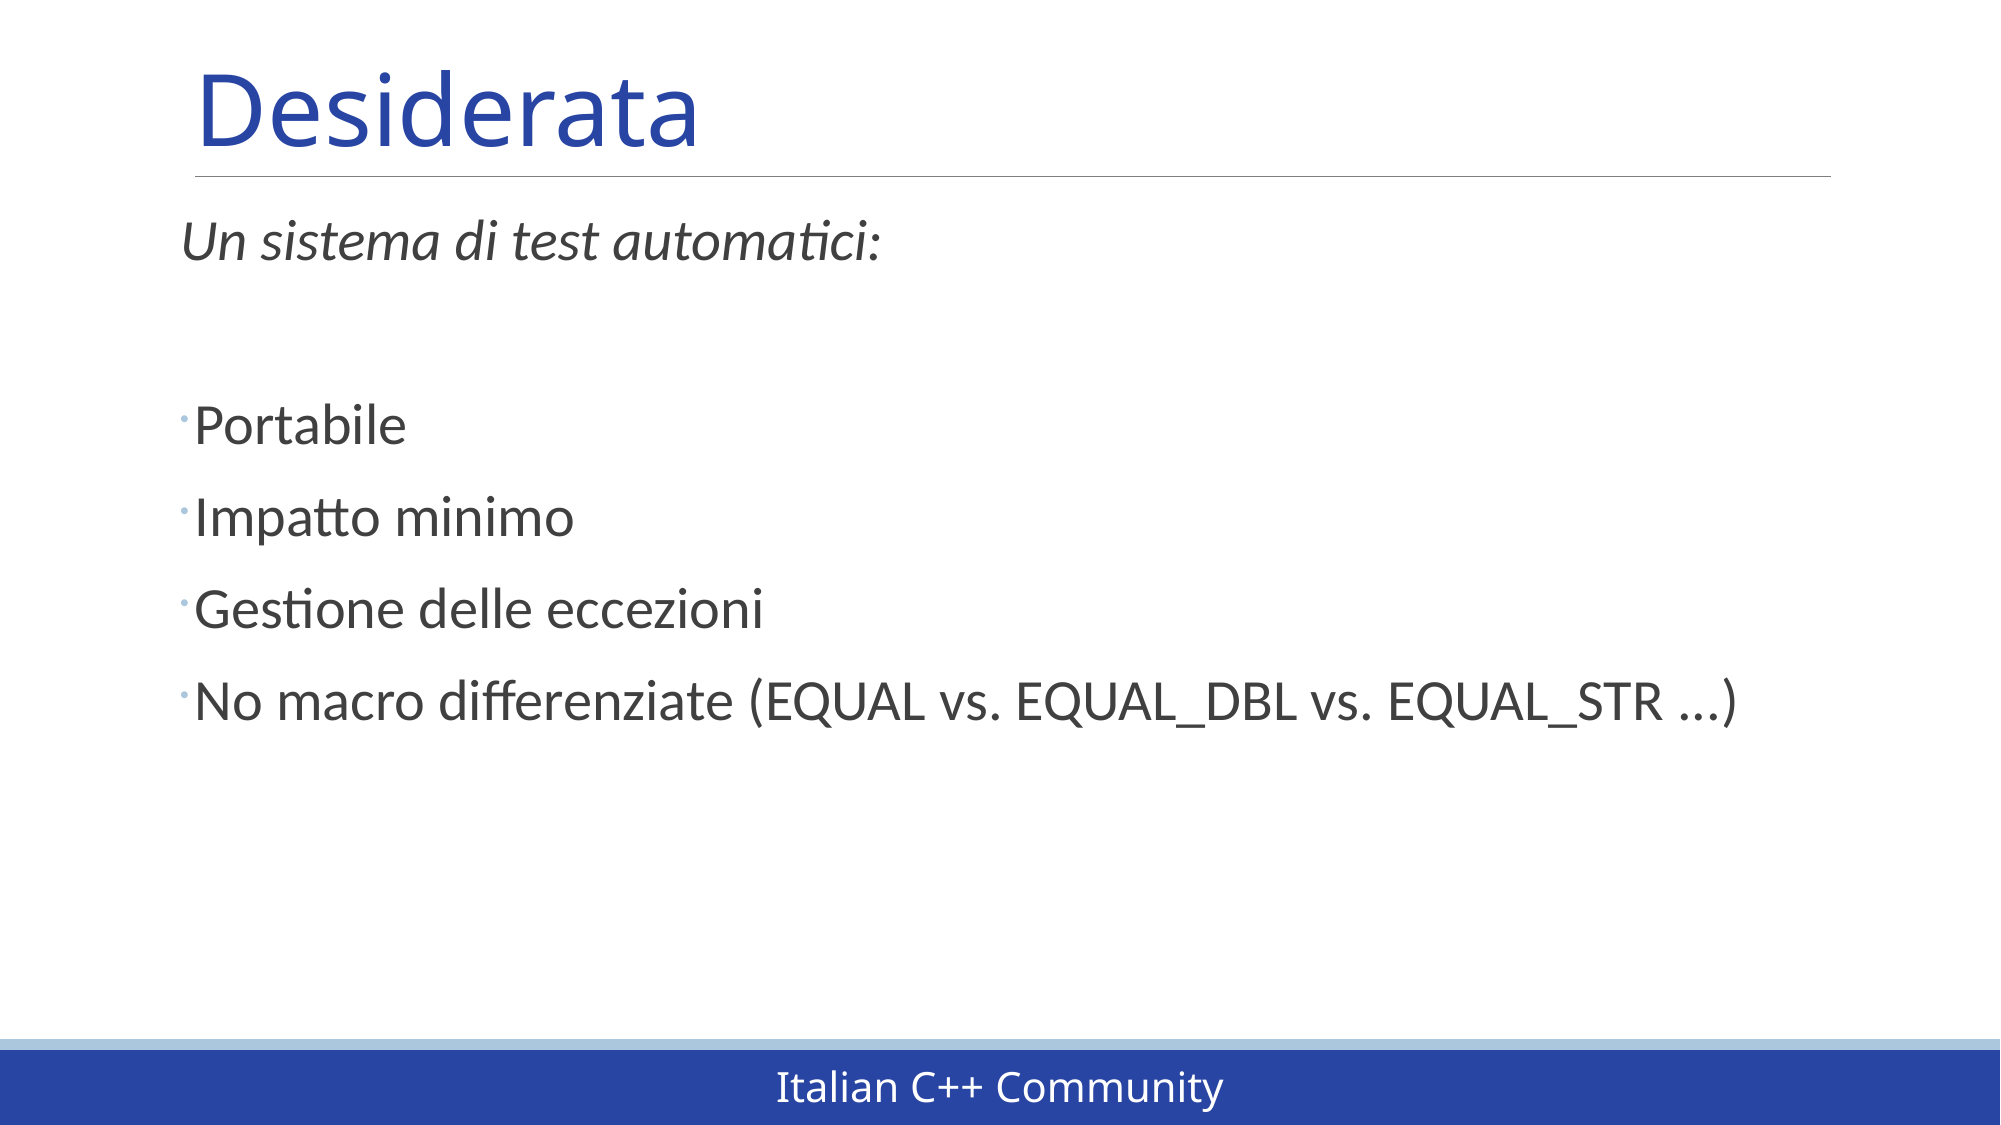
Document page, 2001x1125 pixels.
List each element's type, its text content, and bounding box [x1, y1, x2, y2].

list Un sistema di test automatici: Portabile Impatto minimo Gestione delle eccezioni No macro differenziate (EQUAL vs. EQUAL_DBL vs. EQUAL_STR ...) [179, 202, 1830, 1011]
title Desiderata [179, 2, 1830, 175]
